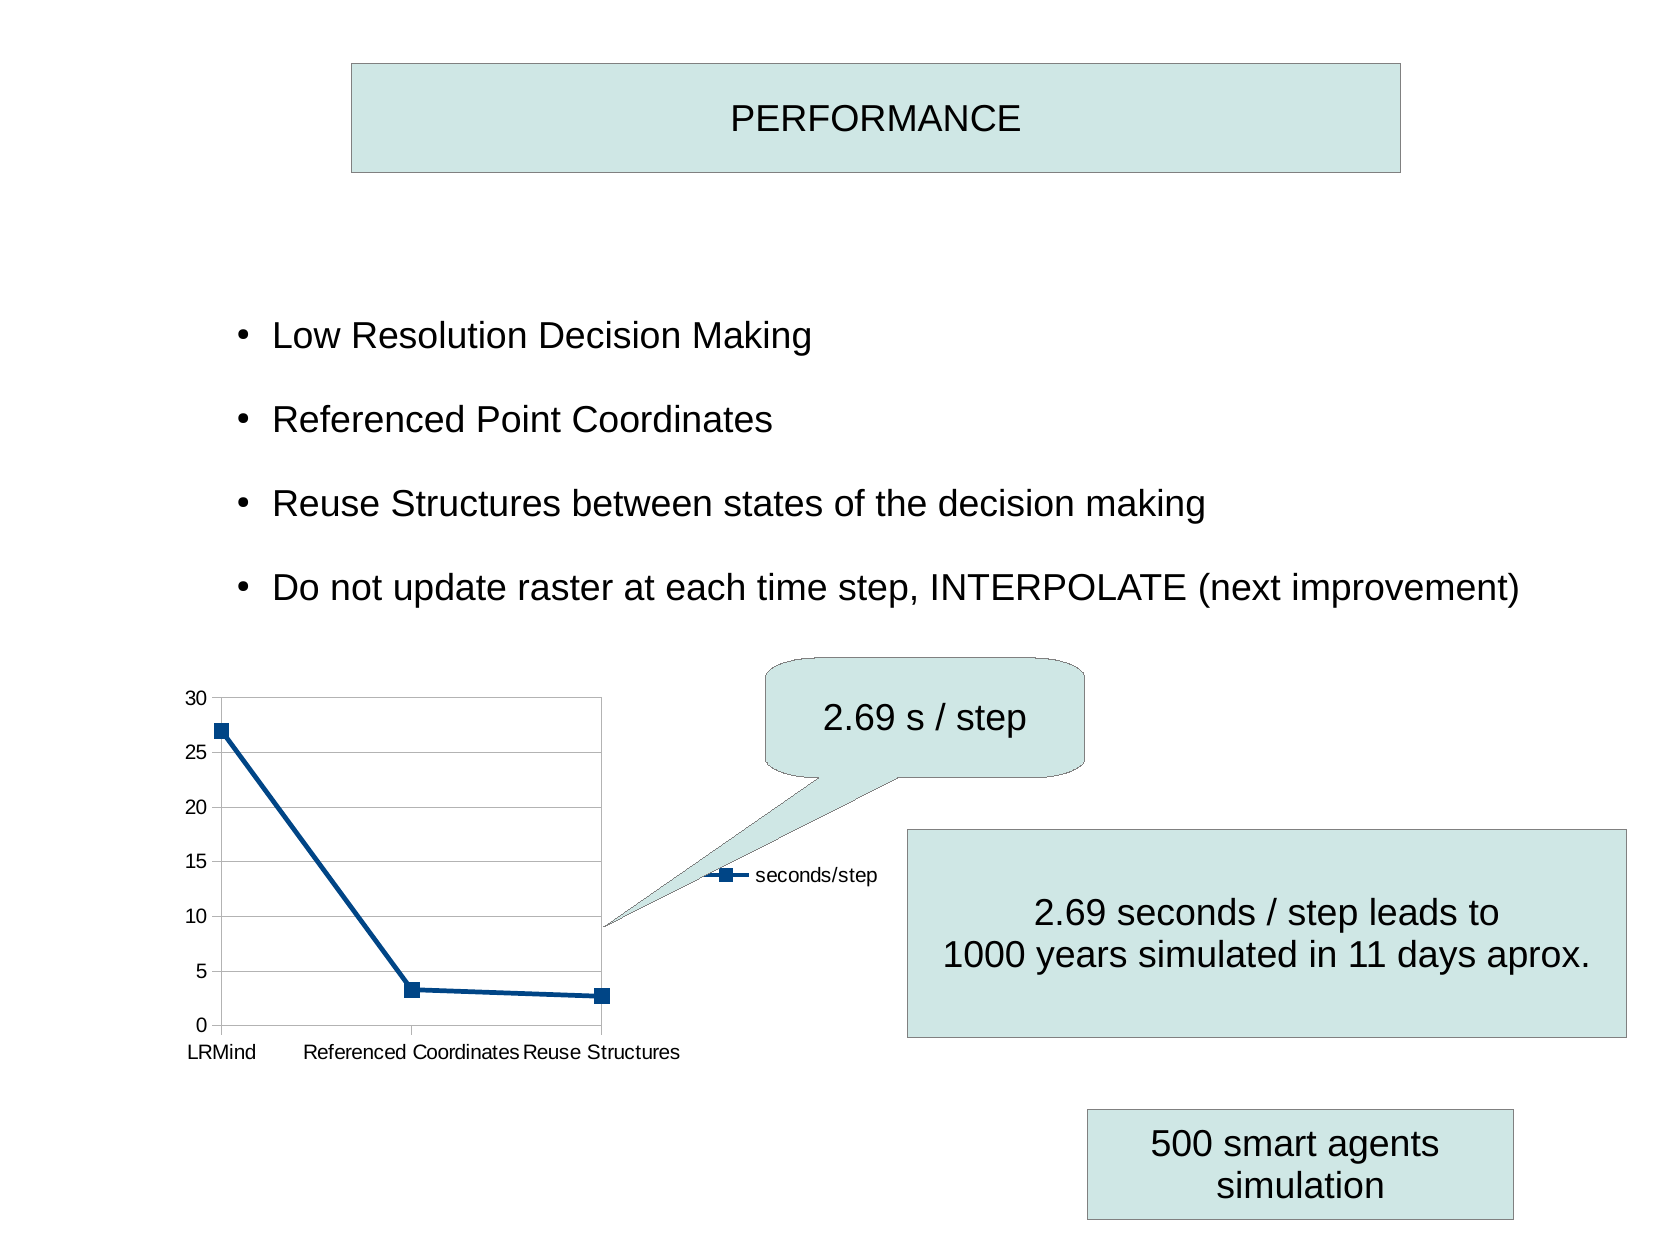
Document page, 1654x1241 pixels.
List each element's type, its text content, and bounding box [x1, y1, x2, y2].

text_box 2.69 s / step [603, 657, 1085, 927]
chart [170, 678, 897, 1072]
text_box Low Resolution Decision Making Referenced Point Coordinates Reuse Structures between states of the decision making Do not update raster at each time step, INTERPOLATE (next improvement) [221, 307, 1537, 658]
text_box PERFORMANCE [351, 63, 1401, 173]
text_box 500 smart agents simulation [1087, 1109, 1514, 1220]
text_box 2.69 seconds / step leads to 1000 years simulated in 11 days aprox. [907, 829, 1627, 1038]
